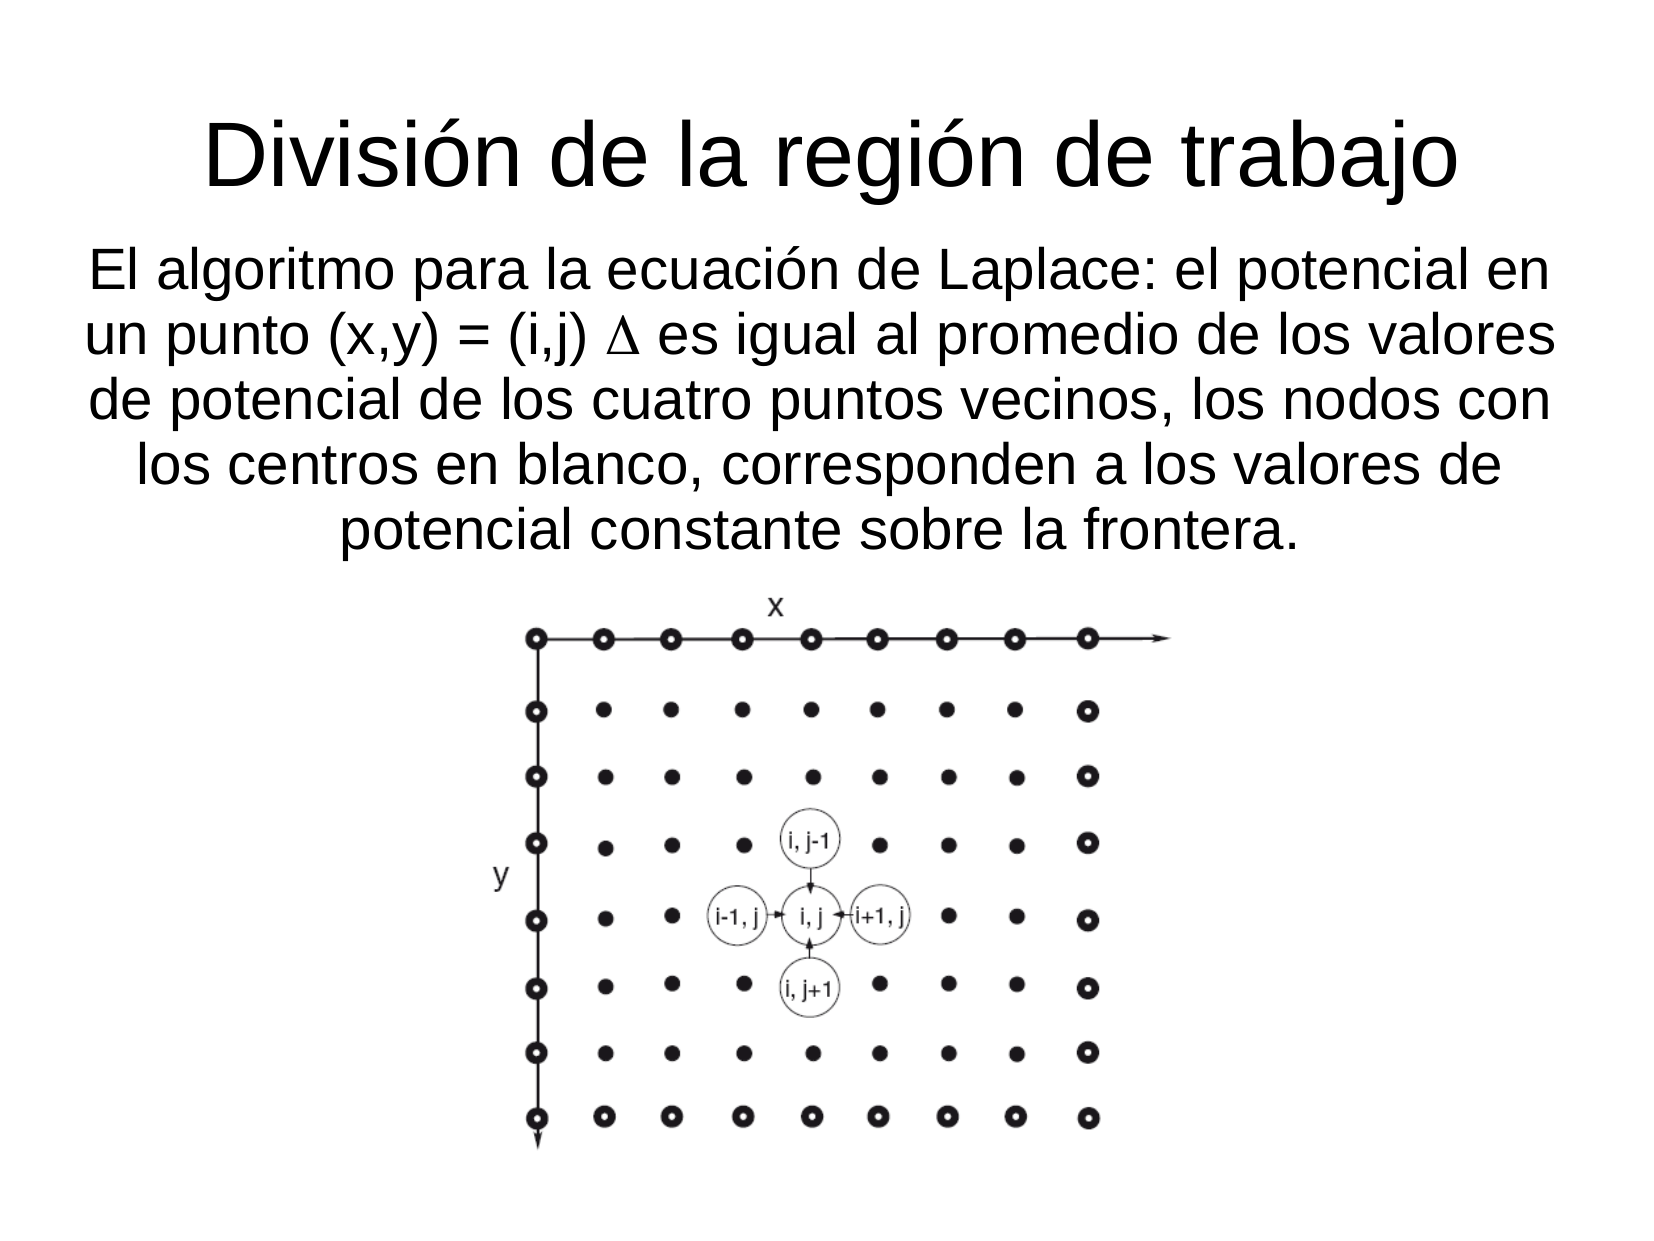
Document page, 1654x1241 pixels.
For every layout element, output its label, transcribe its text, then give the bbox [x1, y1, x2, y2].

title División de la región de trabajo [88, 59, 1577, 252]
picture [424, 560, 1211, 1182]
subtitle El algoritmo para la ecuación de Laplace: el potencial en un punto (x,y) = (i,j) D es igual al promedio de los valores de potencial de los cuatro puntos vecinos, los nodos con los centros en blanco, corresponden a los valores de potencial constante sobre la frontera. [76, 233, 1565, 565]
